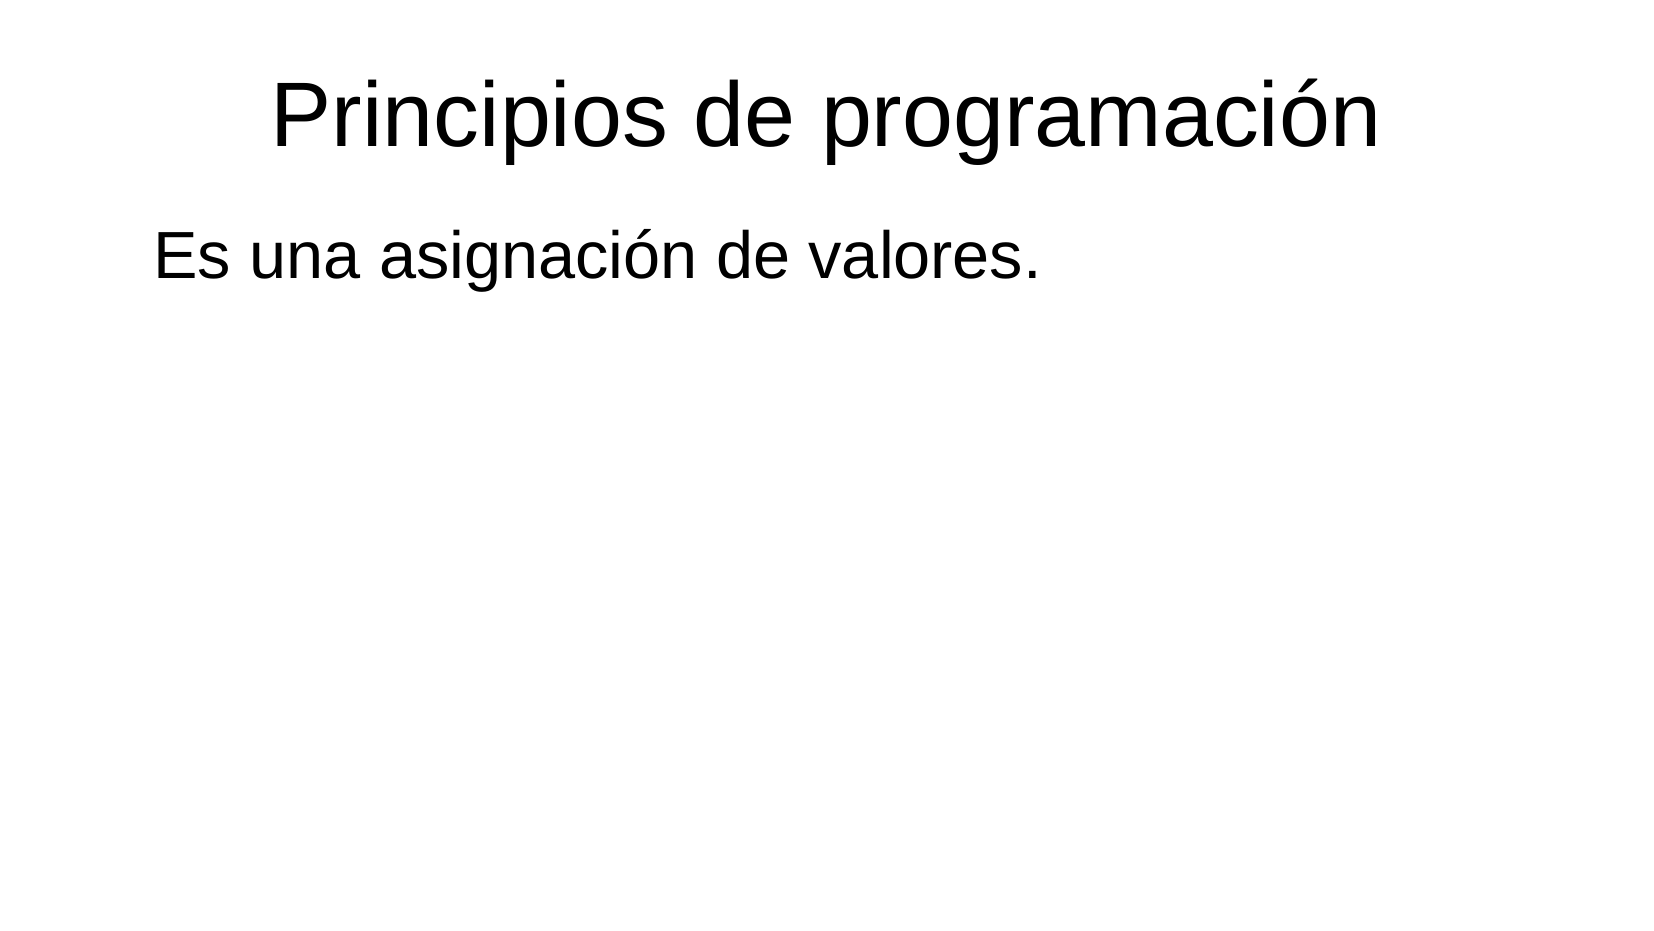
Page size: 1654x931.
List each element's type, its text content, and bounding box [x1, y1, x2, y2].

list Es una asignación de valores. [82, 217, 1571, 758]
title Principios de programación [82, 37, 1571, 193]
